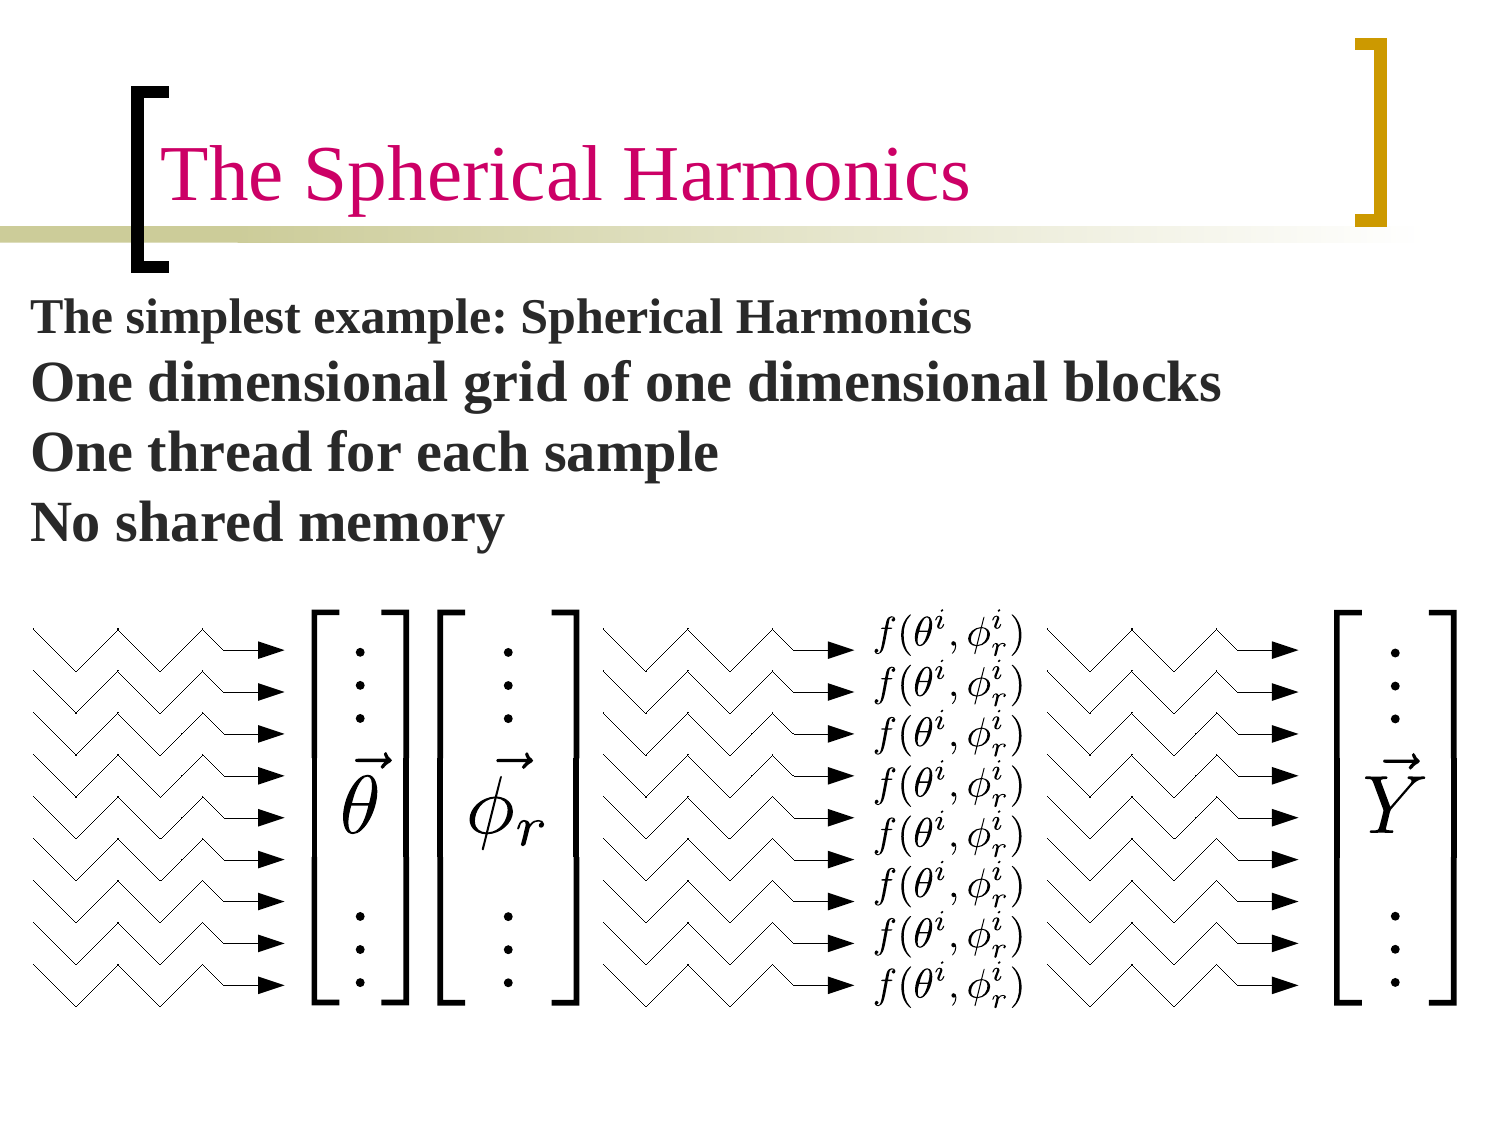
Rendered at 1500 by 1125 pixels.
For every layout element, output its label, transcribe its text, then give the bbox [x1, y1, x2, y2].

text_box [872, 659, 1026, 707]
text_box [284, 609, 607, 1006]
text_box [872, 860, 1026, 908]
text_box [872, 709, 1026, 757]
text_box [1307, 609, 1484, 1006]
title The Spherical Harmonics [75, 0, 1353, 225]
text_box The simplest example: Spherical Harmonics One dimensional grid of one dimensional blocks One thread for each sample No shared memory [15, 276, 1238, 561]
text_box [872, 760, 1026, 808]
text_box [872, 609, 1026, 657]
text_box [872, 910, 1026, 958]
text_box [872, 810, 1026, 858]
text_box [872, 961, 1026, 1009]
